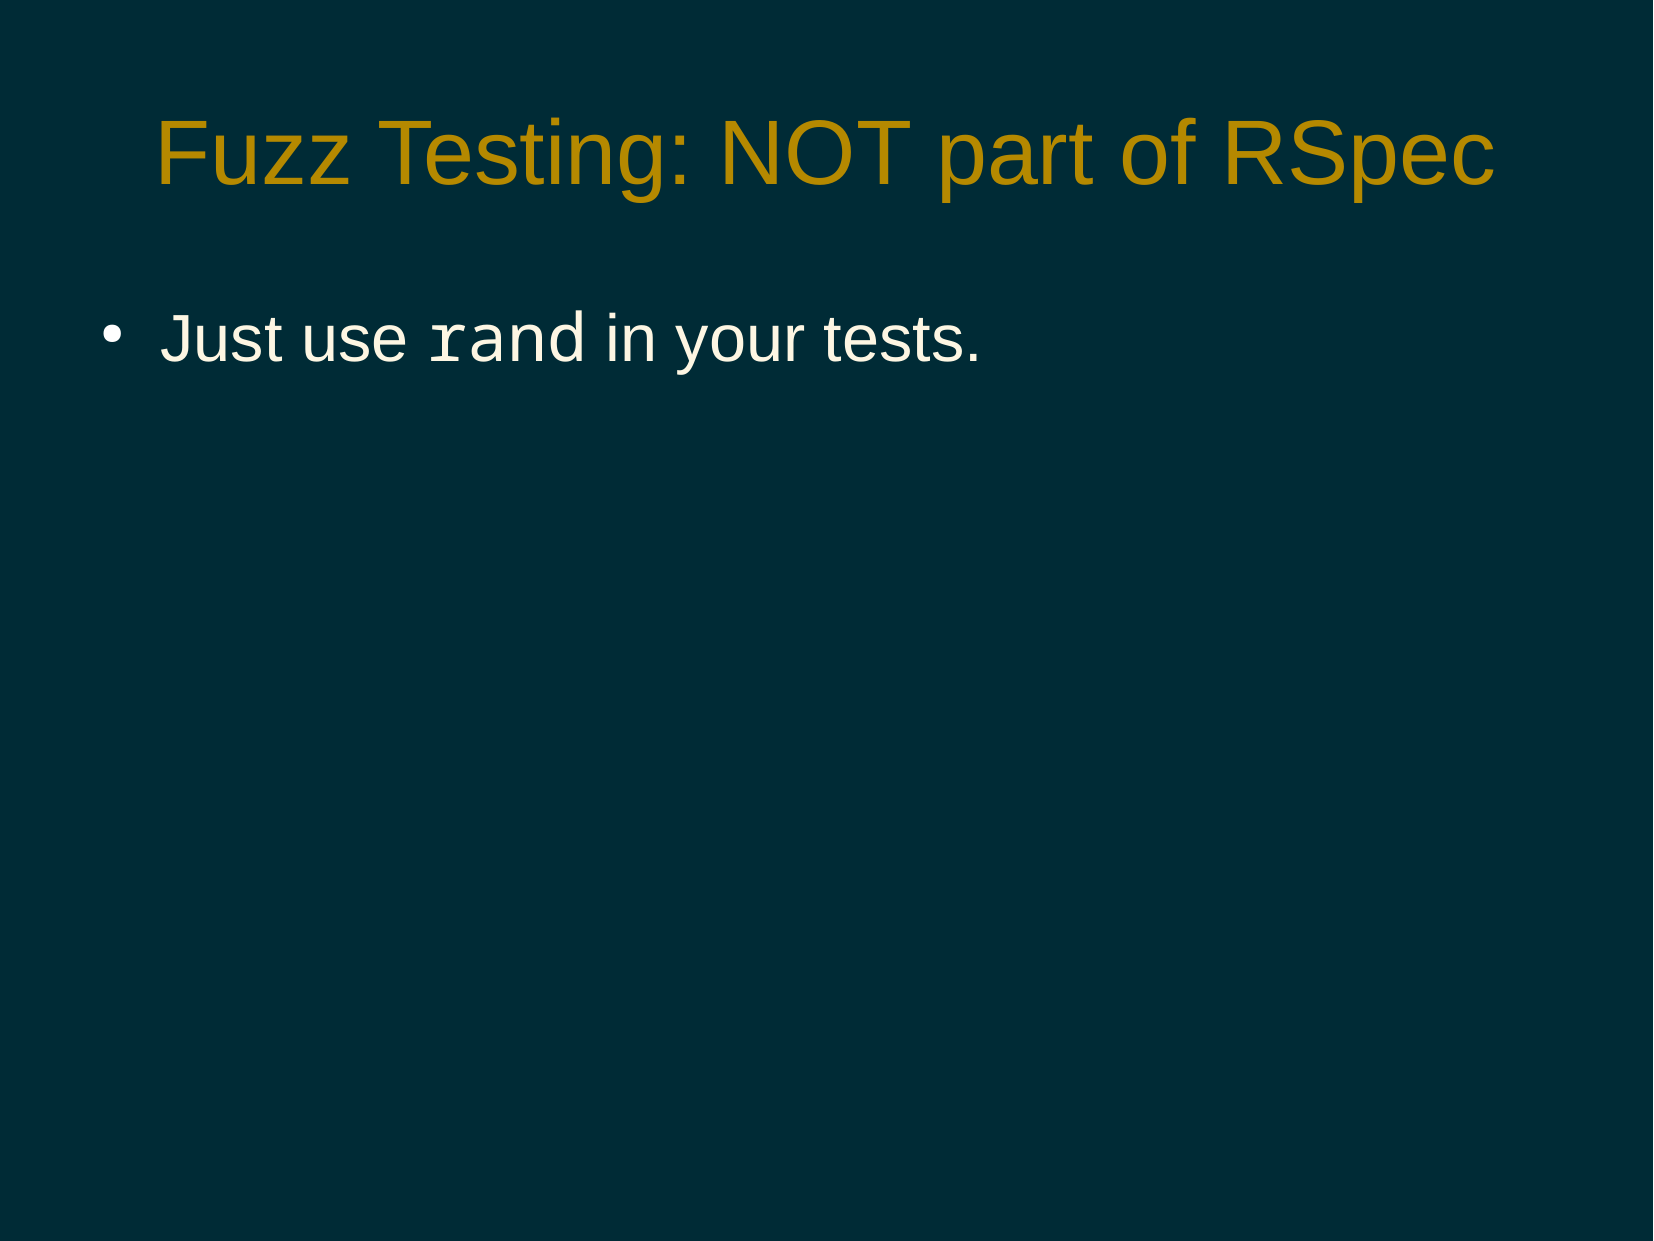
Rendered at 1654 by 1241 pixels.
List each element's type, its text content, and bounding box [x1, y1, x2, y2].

list Just use rand in your tests. [82, 290, 1571, 1109]
title Fuzz Testing: NOT part of RSpec [82, 49, 1571, 257]
